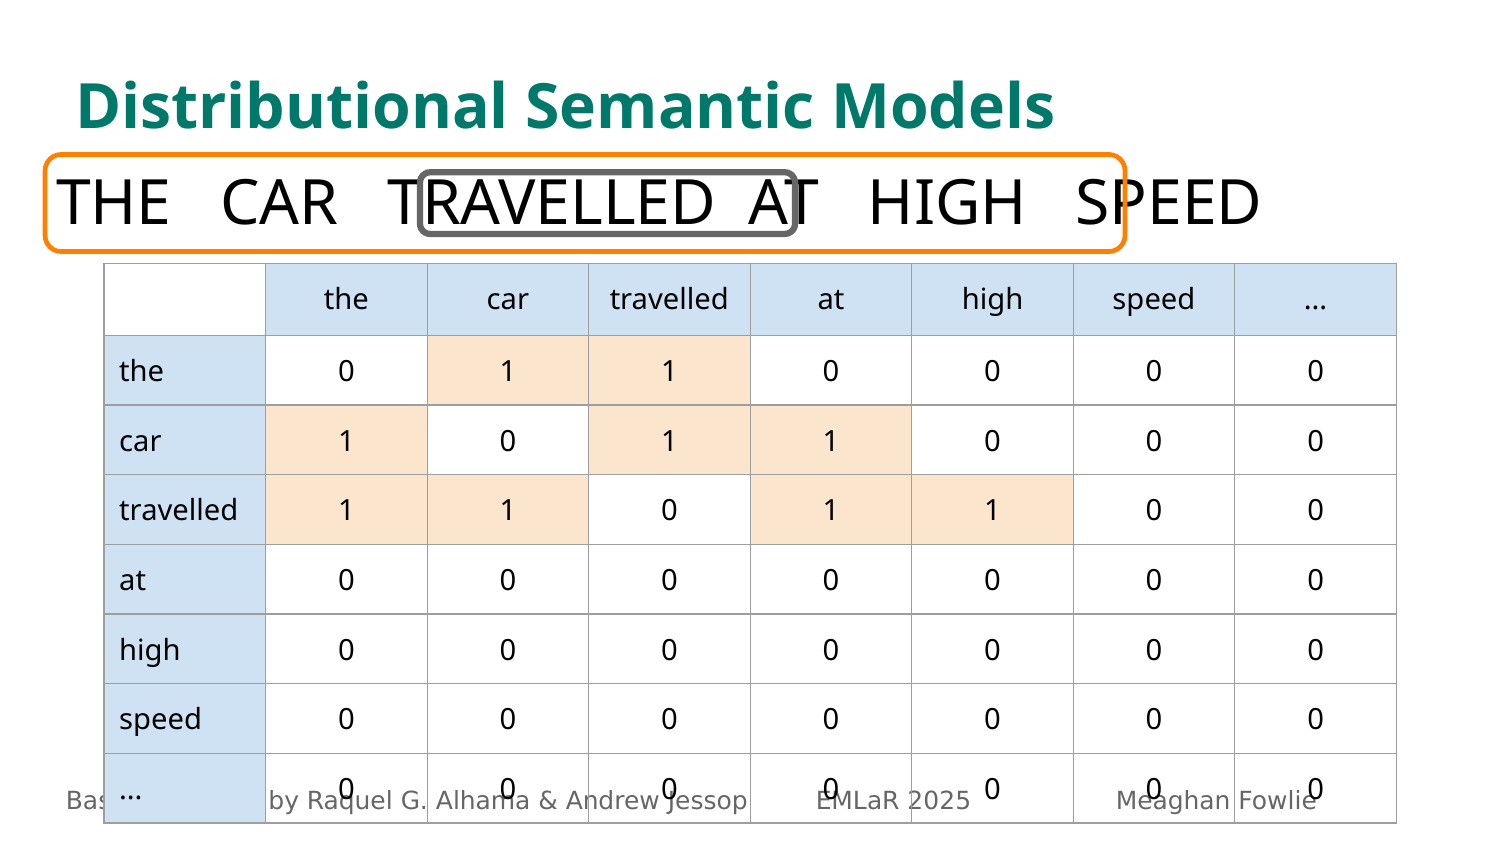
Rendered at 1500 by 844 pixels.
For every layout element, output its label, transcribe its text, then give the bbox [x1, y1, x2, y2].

table_cell 0 [912, 615, 1073, 683]
table_cell 1 [428, 336, 588, 404]
table_header speed [1074, 264, 1234, 335]
table_cell 0 [751, 684, 911, 753]
text_box THE CAR TRAVELLED AT HIGH SPEED [1128, 175, 1411, 234]
table_cell 0 [912, 336, 1073, 404]
table_header at [751, 264, 911, 335]
title Distributional Semantic Models [75, 33, 1425, 175]
table_cell car [105, 406, 265, 474]
table_cell 0 [589, 615, 750, 683]
text_box THE CAR TRAVELLED AT HIGH SPEED [48, 157, 420, 234]
table_cell 1 [266, 475, 427, 544]
table_cell 0 [428, 406, 588, 474]
table_cell 0 [266, 754, 427, 822]
table_cell 0 [266, 684, 427, 753]
table_cell 0 [428, 545, 588, 613]
table_cell the [105, 336, 265, 404]
table_cell 0 [589, 684, 750, 753]
table_header the [266, 264, 427, 335]
table_cell 0 [1235, 545, 1396, 613]
table_cell 1 [751, 406, 911, 474]
table_cell 0 [1074, 684, 1234, 753]
table_header car [428, 264, 588, 335]
table_cell 1 [912, 475, 1073, 544]
table_cell 0 [428, 754, 588, 822]
table_cell 0 [589, 545, 750, 613]
table_cell 0 [912, 545, 1073, 613]
table_cell 0 [912, 684, 1073, 753]
table_cell 0 [1074, 336, 1234, 404]
table_cell 1 [751, 475, 911, 544]
table_cell 0 [1235, 336, 1396, 404]
table_header high [912, 264, 1073, 335]
table_cell 0 [751, 754, 911, 822]
table_cell 0 [1235, 684, 1396, 753]
table_cell 0 [1074, 406, 1234, 474]
table_cell 0 [1235, 475, 1396, 544]
text_box THE CAR TRAVELLED AT HIGH SPEED [424, 176, 791, 230]
table_cell speed [105, 684, 265, 753]
table_cell 0 [266, 615, 427, 683]
table_cell 0 [751, 615, 911, 683]
table_header travelled [589, 264, 750, 335]
table_cell 0 [1074, 754, 1234, 822]
table_cell 0 [266, 336, 427, 404]
table_cell travelled [105, 475, 265, 544]
table_cell 0 [1074, 545, 1234, 613]
table_cell ... [105, 754, 265, 822]
table_header [105, 264, 265, 335]
table_cell 0 [589, 475, 750, 544]
table_cell high [105, 615, 265, 683]
table_cell 0 [912, 406, 1073, 474]
table_cell 0 [912, 754, 1073, 822]
table_header ... [1235, 264, 1396, 335]
table_cell 0 [589, 754, 750, 822]
table_cell 1 [428, 475, 588, 544]
table_cell 0 [751, 545, 911, 613]
table_cell 0 [1074, 615, 1234, 683]
table_cell 0 [266, 545, 427, 613]
table_cell 1 [589, 406, 750, 474]
table_cell 0 [428, 615, 588, 683]
table_cell at [105, 545, 265, 613]
text_box THE CAR TRAVELLED AT HIGH SPEED [795, 175, 1122, 234]
table_cell 0 [1235, 754, 1396, 822]
table_cell 0 [1235, 615, 1396, 683]
table_cell 0 [1235, 406, 1396, 474]
table_cell 1 [589, 336, 750, 404]
table_cell 1 [266, 406, 427, 474]
table_cell 0 [428, 684, 588, 753]
table_cell 0 [1074, 475, 1234, 544]
table_cell 0 [751, 336, 911, 404]
